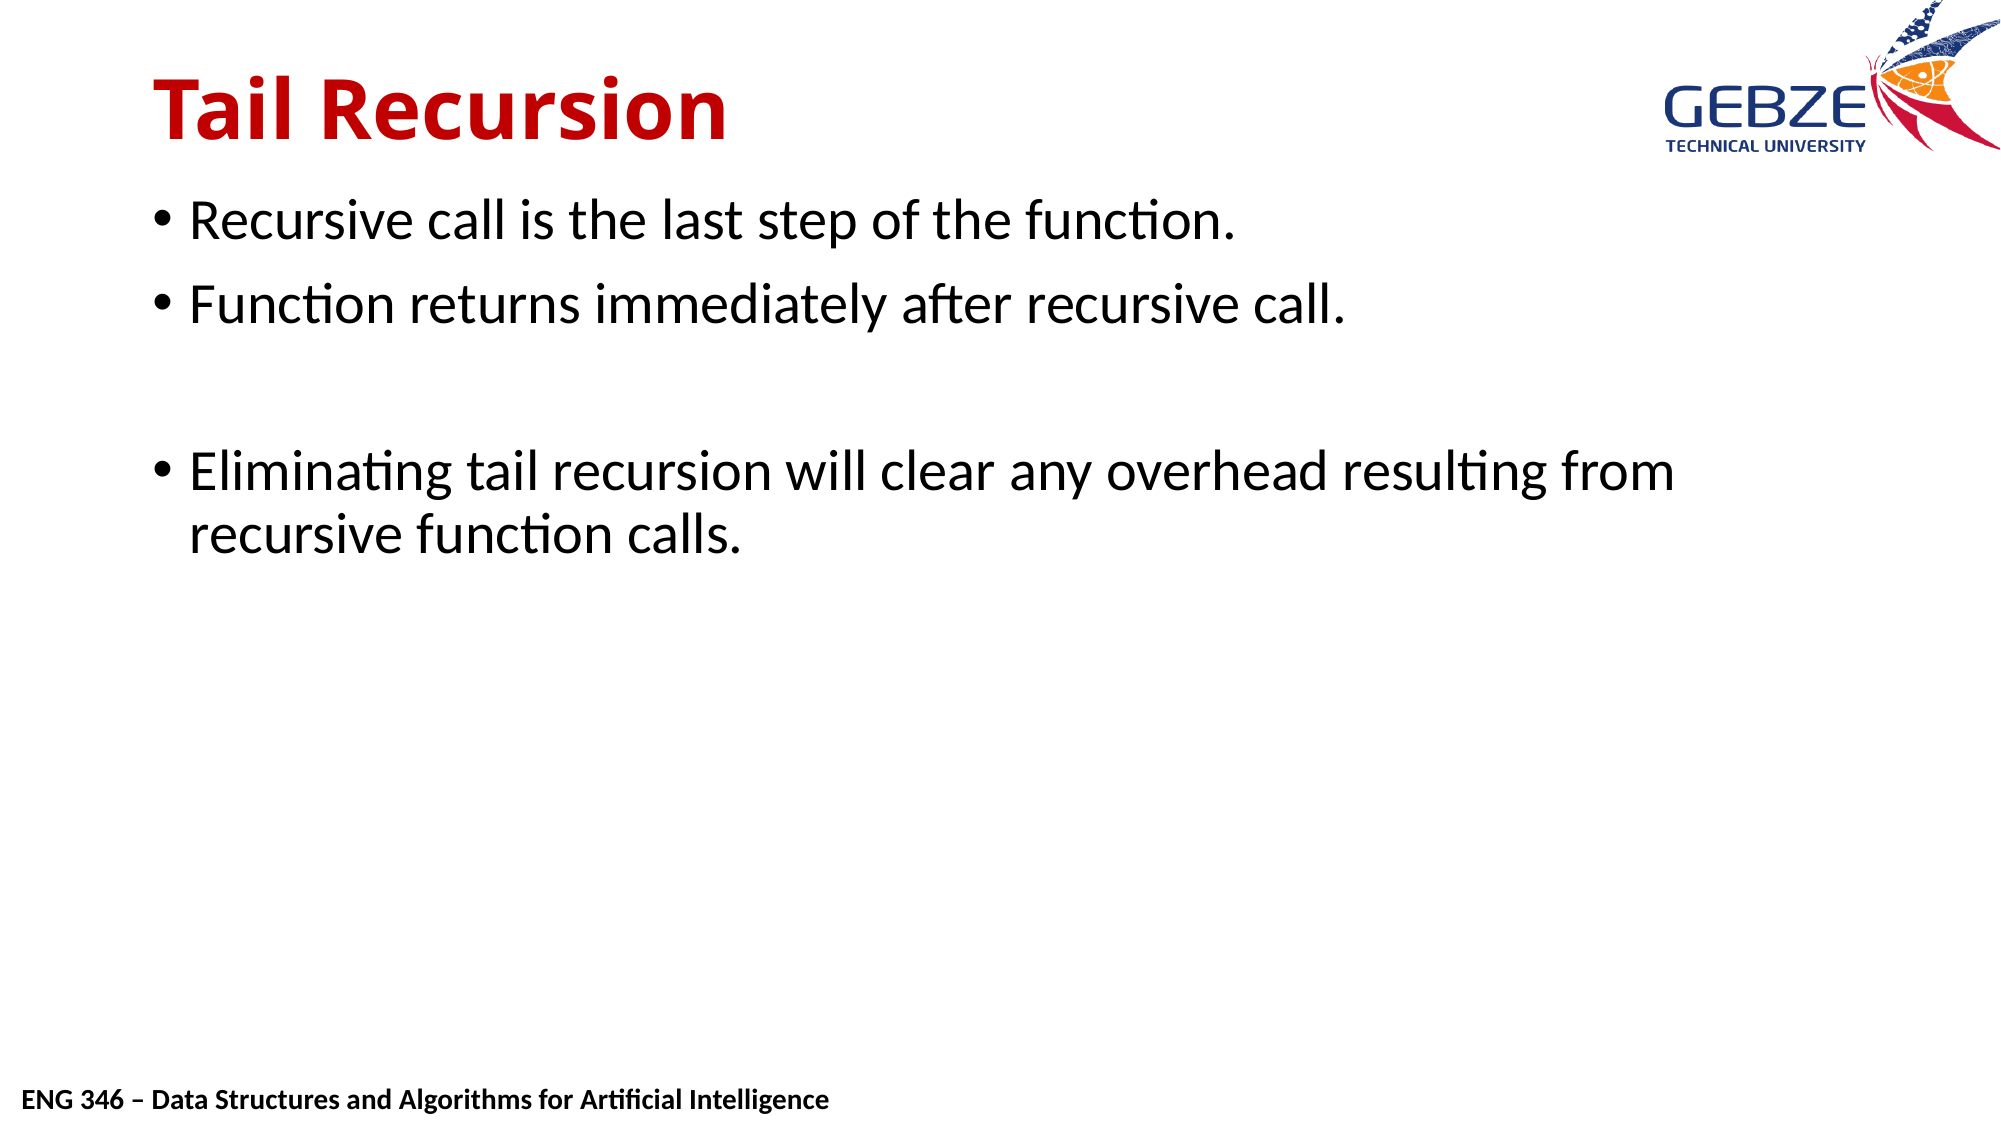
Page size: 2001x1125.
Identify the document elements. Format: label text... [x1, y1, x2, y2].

title Tail Recursion [137, 59, 1863, 166]
picture [1665, 0, 2001, 152]
list Recursive call is the last step of the function. Function returns immediately after recursive call. Eliminating tail recursion will clear any overhead resulting from recursive function calls. [137, 181, 1863, 1014]
